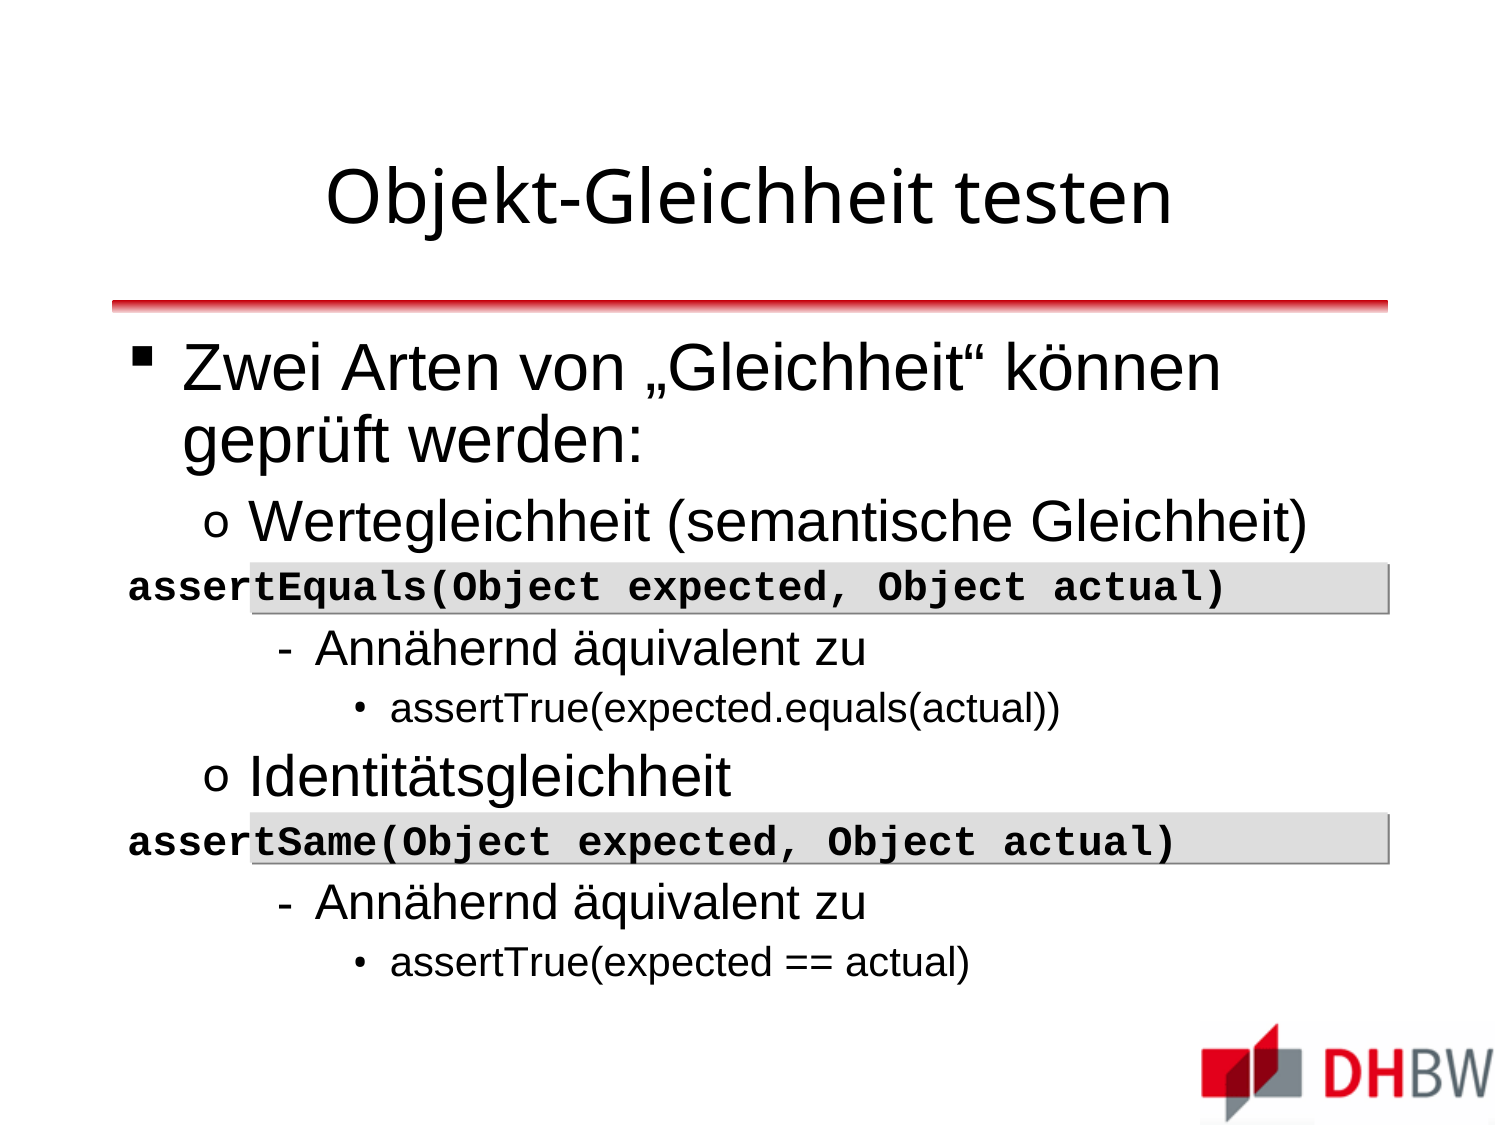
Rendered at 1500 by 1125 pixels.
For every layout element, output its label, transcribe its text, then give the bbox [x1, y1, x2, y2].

list Zwei Arten von „Gleichheit“ können geprüft werden: Wertegleichheit (semantische Gleichheit) assertEquals(Object expected, Object actual) Annähernd äquivalent zu assertTrue(expected.equals(actual)) Identitätsgleichheit assertSame(Object expected, Object actual) Annähernd äquivalent zu assertTrue(expected == actual) [112, 324, 1425, 1051]
title Objekt-Gleichheit testen [112, 99, 1388, 288]
picture [1200, 1021, 1495, 1125]
